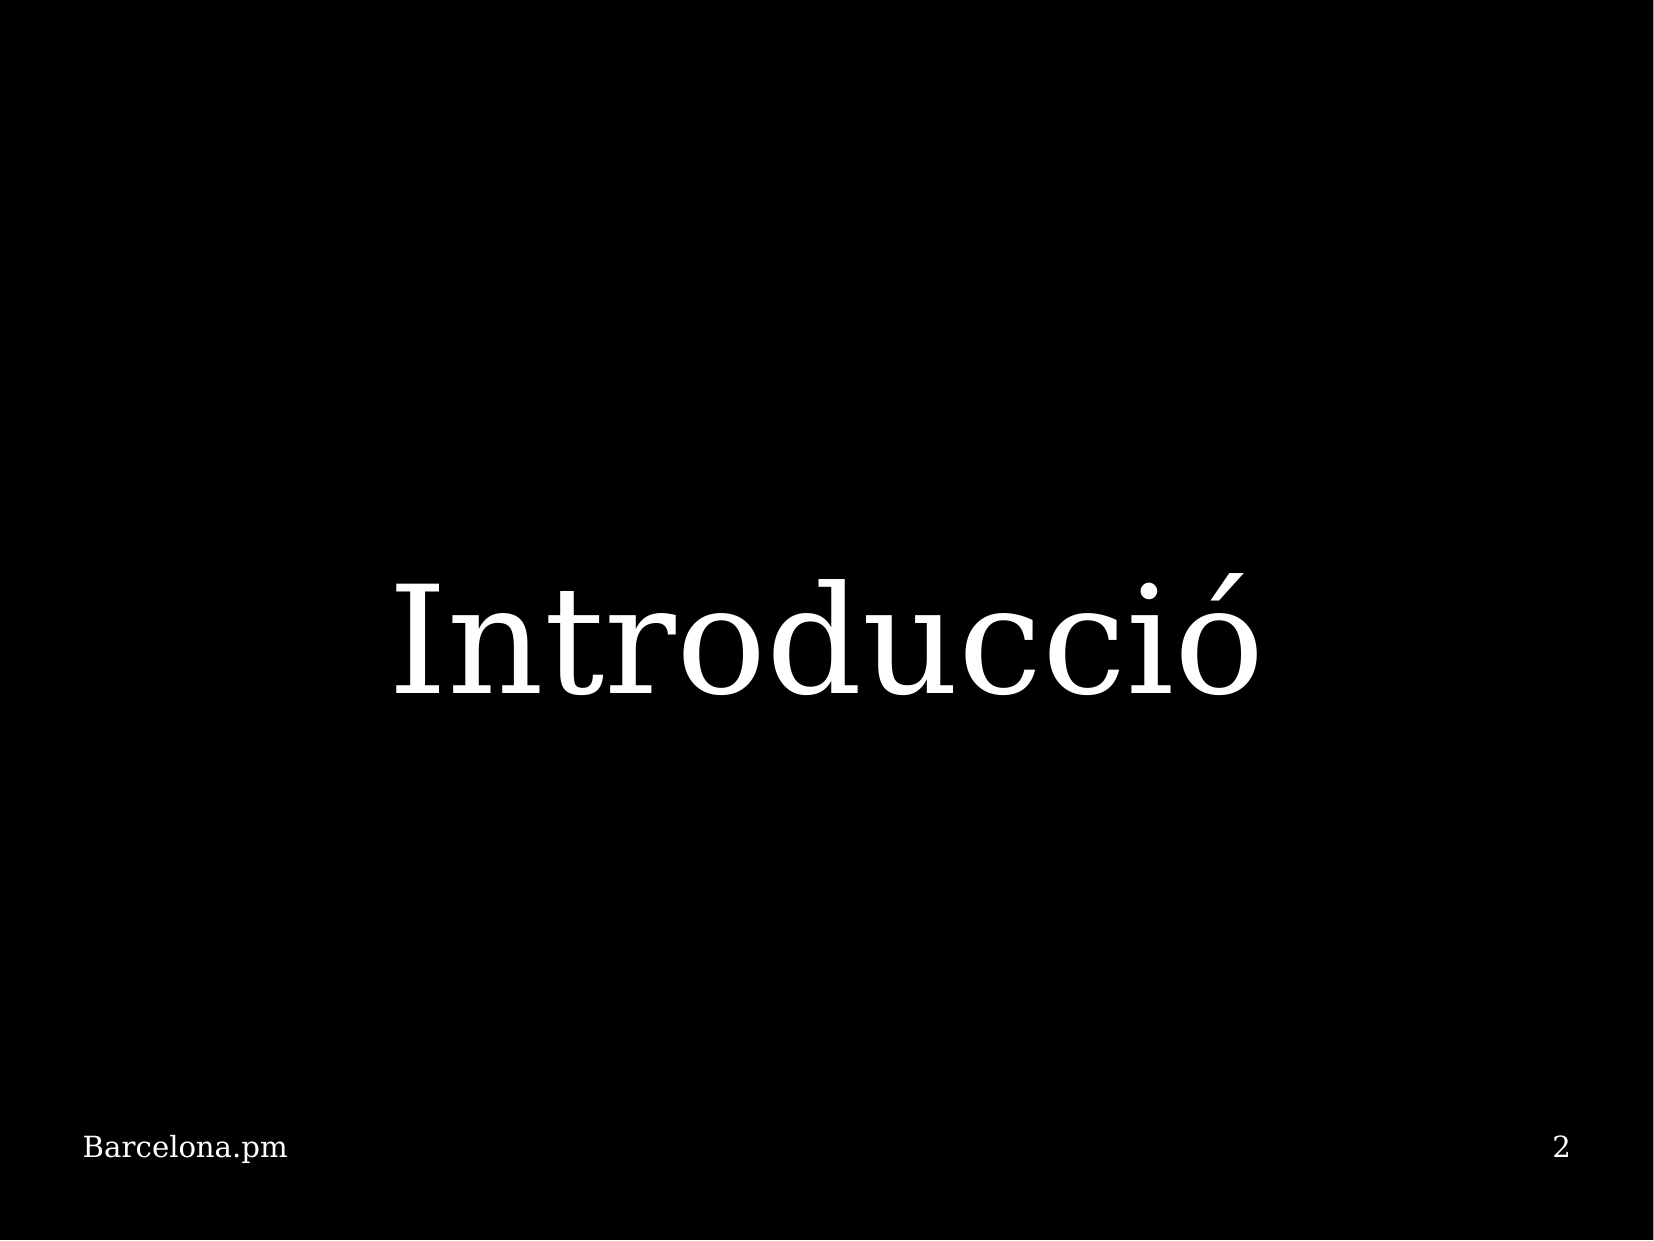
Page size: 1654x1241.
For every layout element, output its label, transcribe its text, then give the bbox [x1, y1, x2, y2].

title Introducció [82, 116, 1571, 1124]
